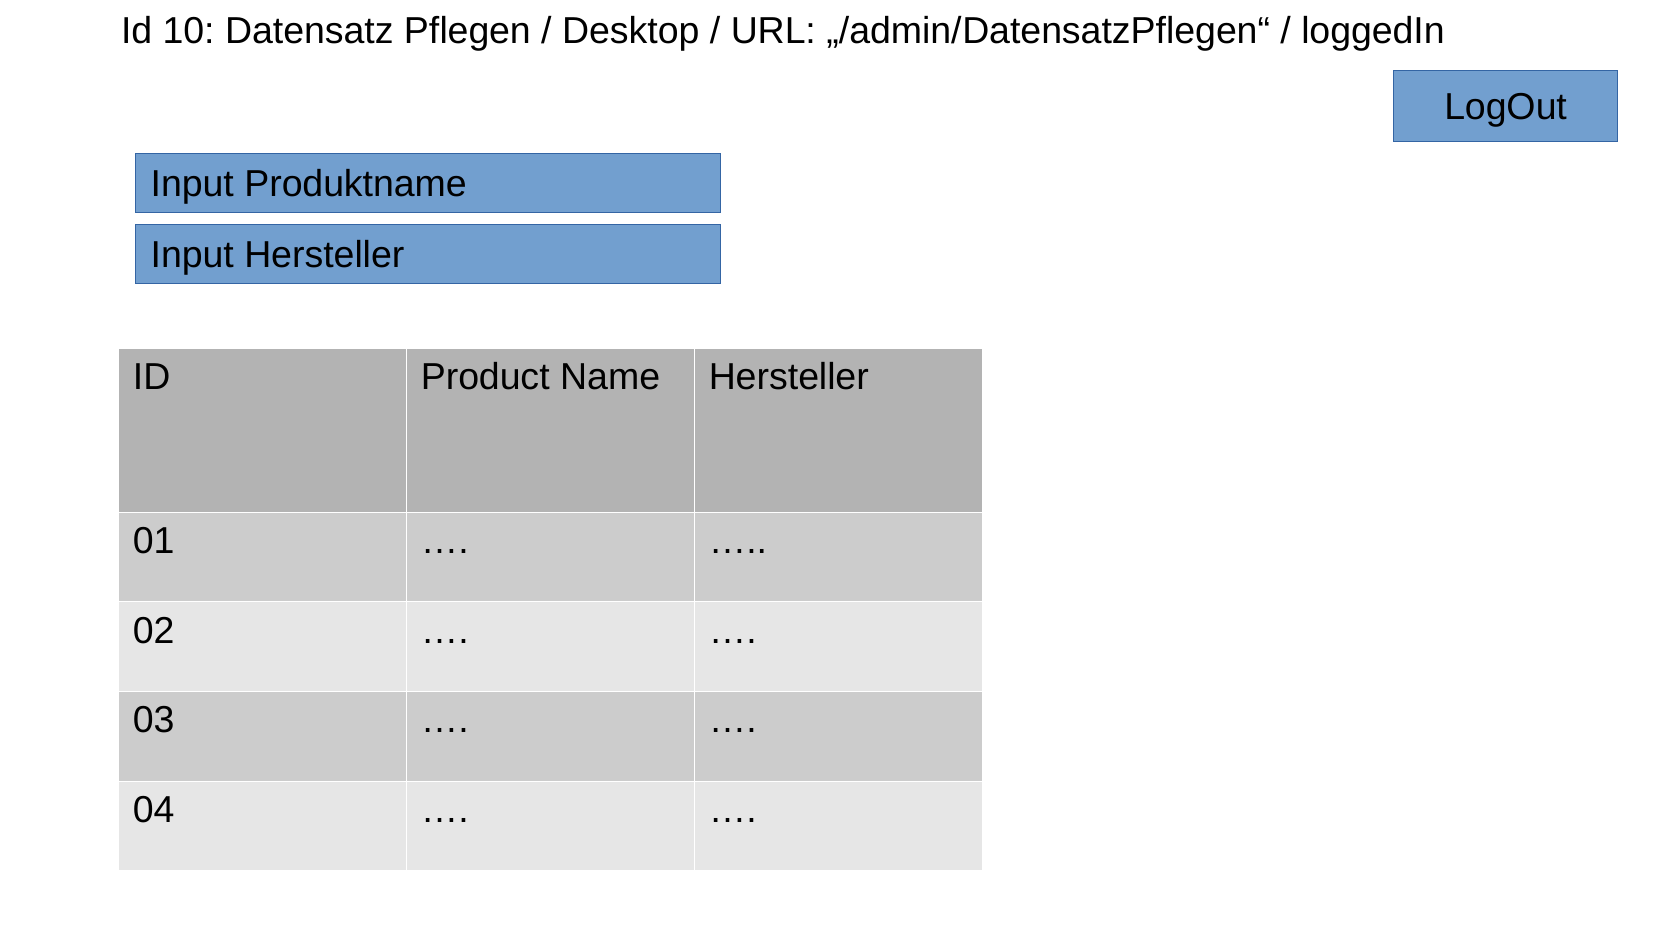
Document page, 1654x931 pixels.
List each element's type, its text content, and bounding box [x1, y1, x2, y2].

table_cell 03 [119, 692, 406, 781]
table_cell 02 [119, 602, 406, 691]
table_cell ….. [695, 513, 982, 601]
table_cell …. [695, 692, 982, 781]
text_box Input Produktname [135, 153, 721, 213]
text_box Input Hersteller [135, 224, 721, 284]
table_cell …. [407, 692, 694, 781]
table_cell 04 [119, 782, 406, 870]
table_header ID [119, 349, 406, 512]
table_header Hersteller [695, 349, 982, 512]
table_cell …. [407, 602, 694, 691]
text_box LogOut [1393, 70, 1618, 142]
table_cell …. [695, 782, 982, 870]
text_box Id 10: Datensatz Pflegen / Desktop / URL: „/admin/DatensatzPflegen“ / loggedIn [106, 2, 1560, 59]
table_cell …. [407, 513, 694, 601]
table_header Product Name [407, 349, 694, 512]
table_cell …. [695, 602, 982, 691]
table_cell …. [407, 782, 694, 870]
table_cell 01 [119, 513, 406, 601]
